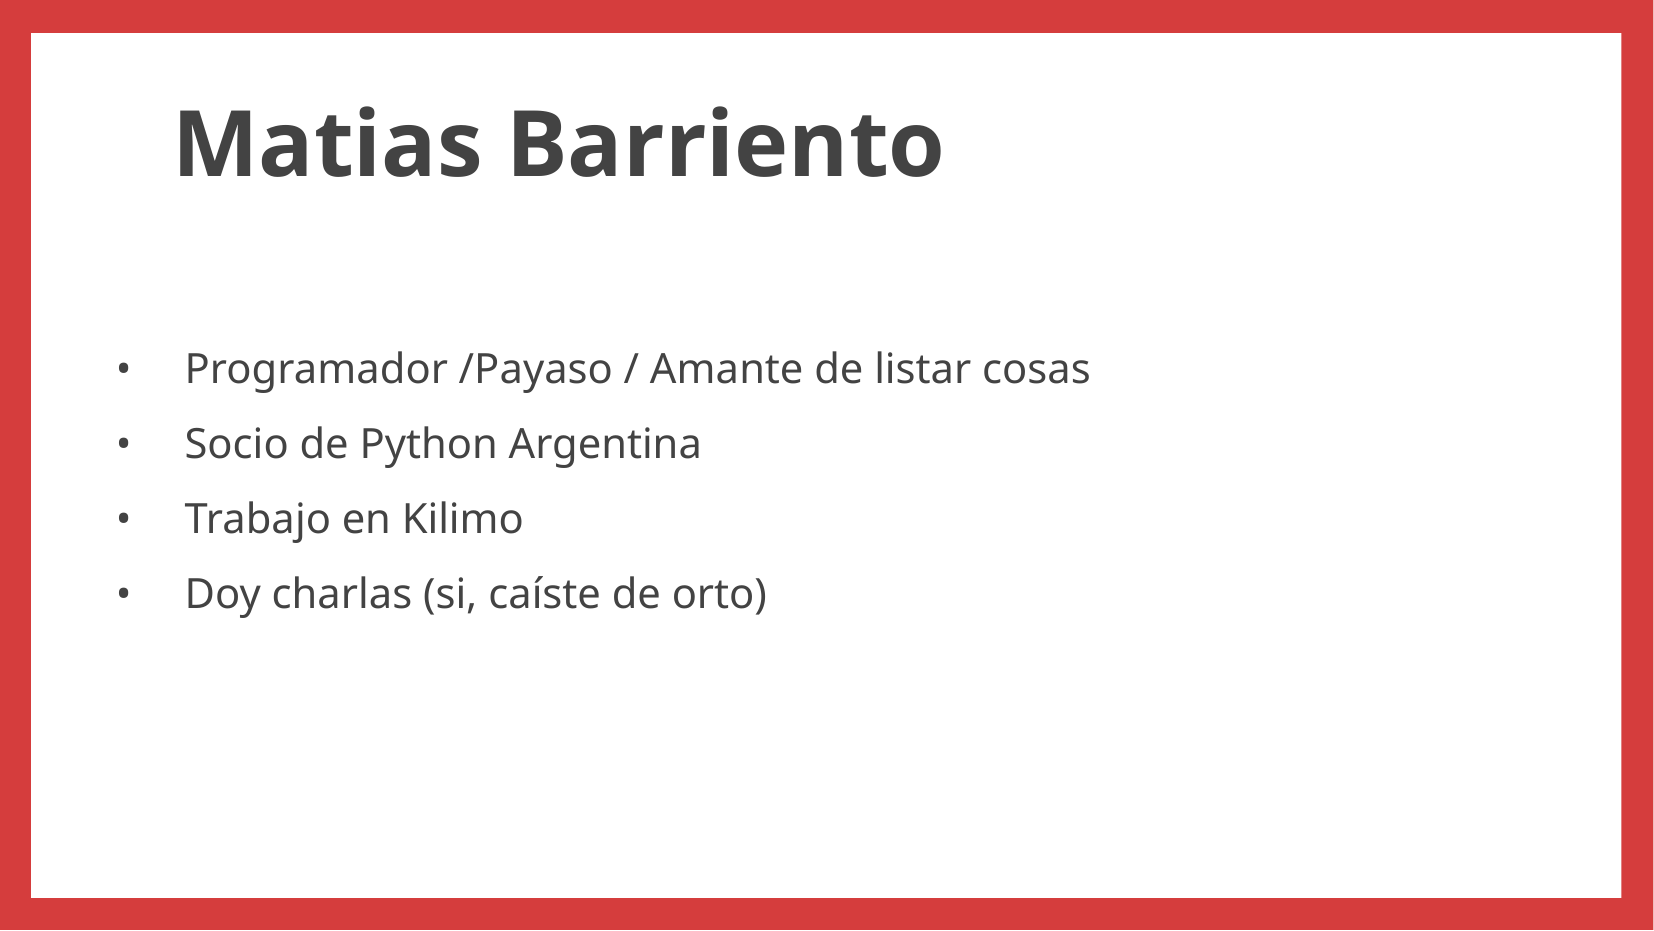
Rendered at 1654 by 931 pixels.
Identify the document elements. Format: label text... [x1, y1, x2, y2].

list Programador /Payaso / Amante de listar cosas Socio de Python Argentina Trabajo en Kilimo Doy charlas (si, caíste de orto) [94, 309, 1146, 709]
title Matias Barriento [157, 54, 1497, 239]
